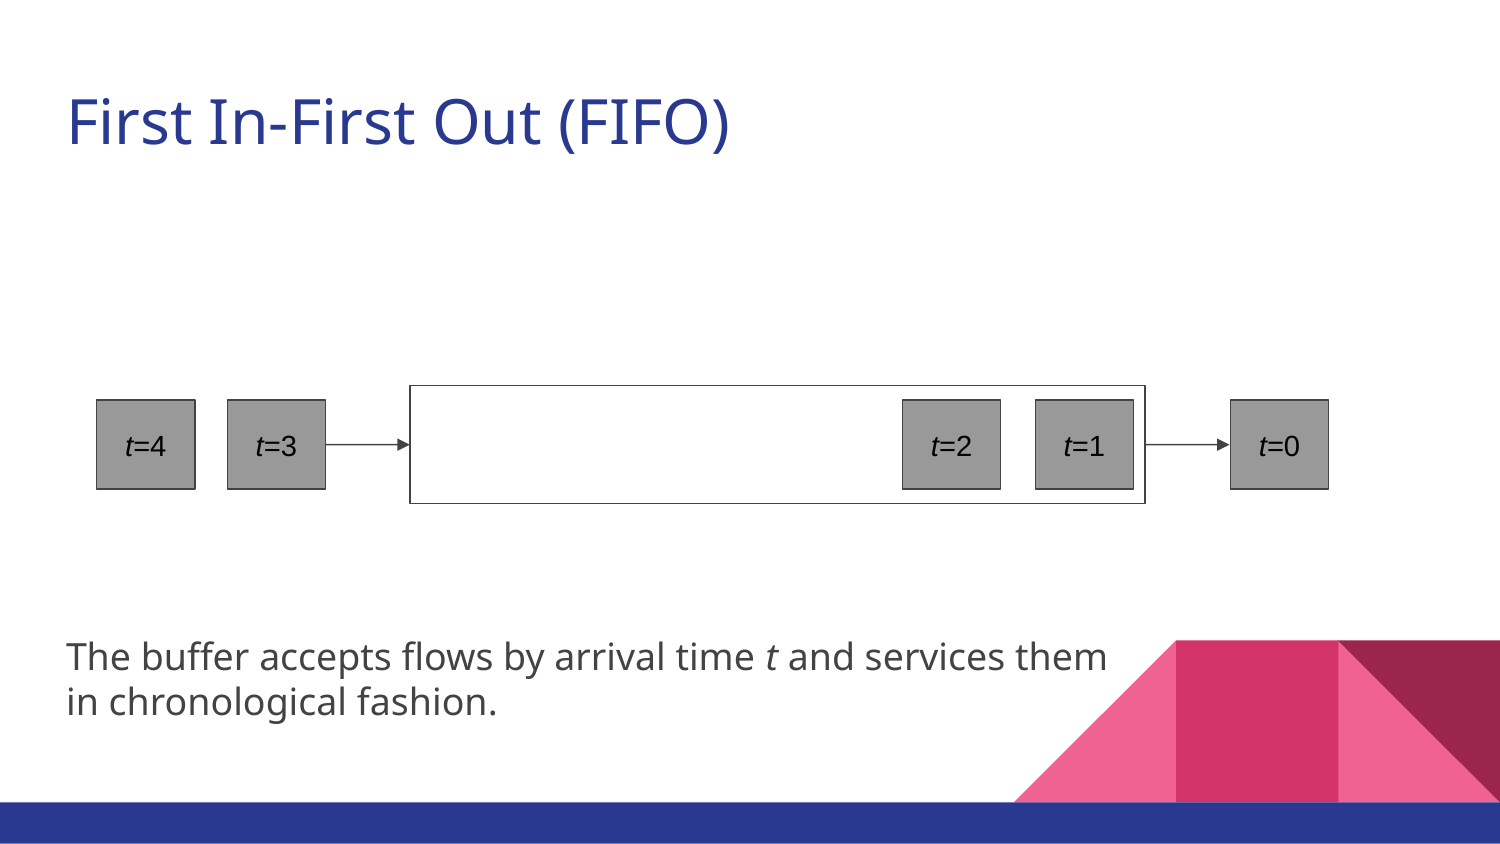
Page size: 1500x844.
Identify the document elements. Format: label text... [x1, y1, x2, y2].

text_box t=1 [1035, 399, 1134, 490]
text_box t=0 [1230, 399, 1329, 490]
title First In-First Out (FIFO) [51, 67, 1449, 167]
text_box [409, 385, 1146, 504]
text_box t=4 [96, 399, 195, 490]
text_box t=2 [902, 399, 1001, 490]
text_box t=3 [227, 399, 326, 490]
list The buffer accepts flows by arrival time t and services them in chronological fashion. [51, 618, 1146, 752]
